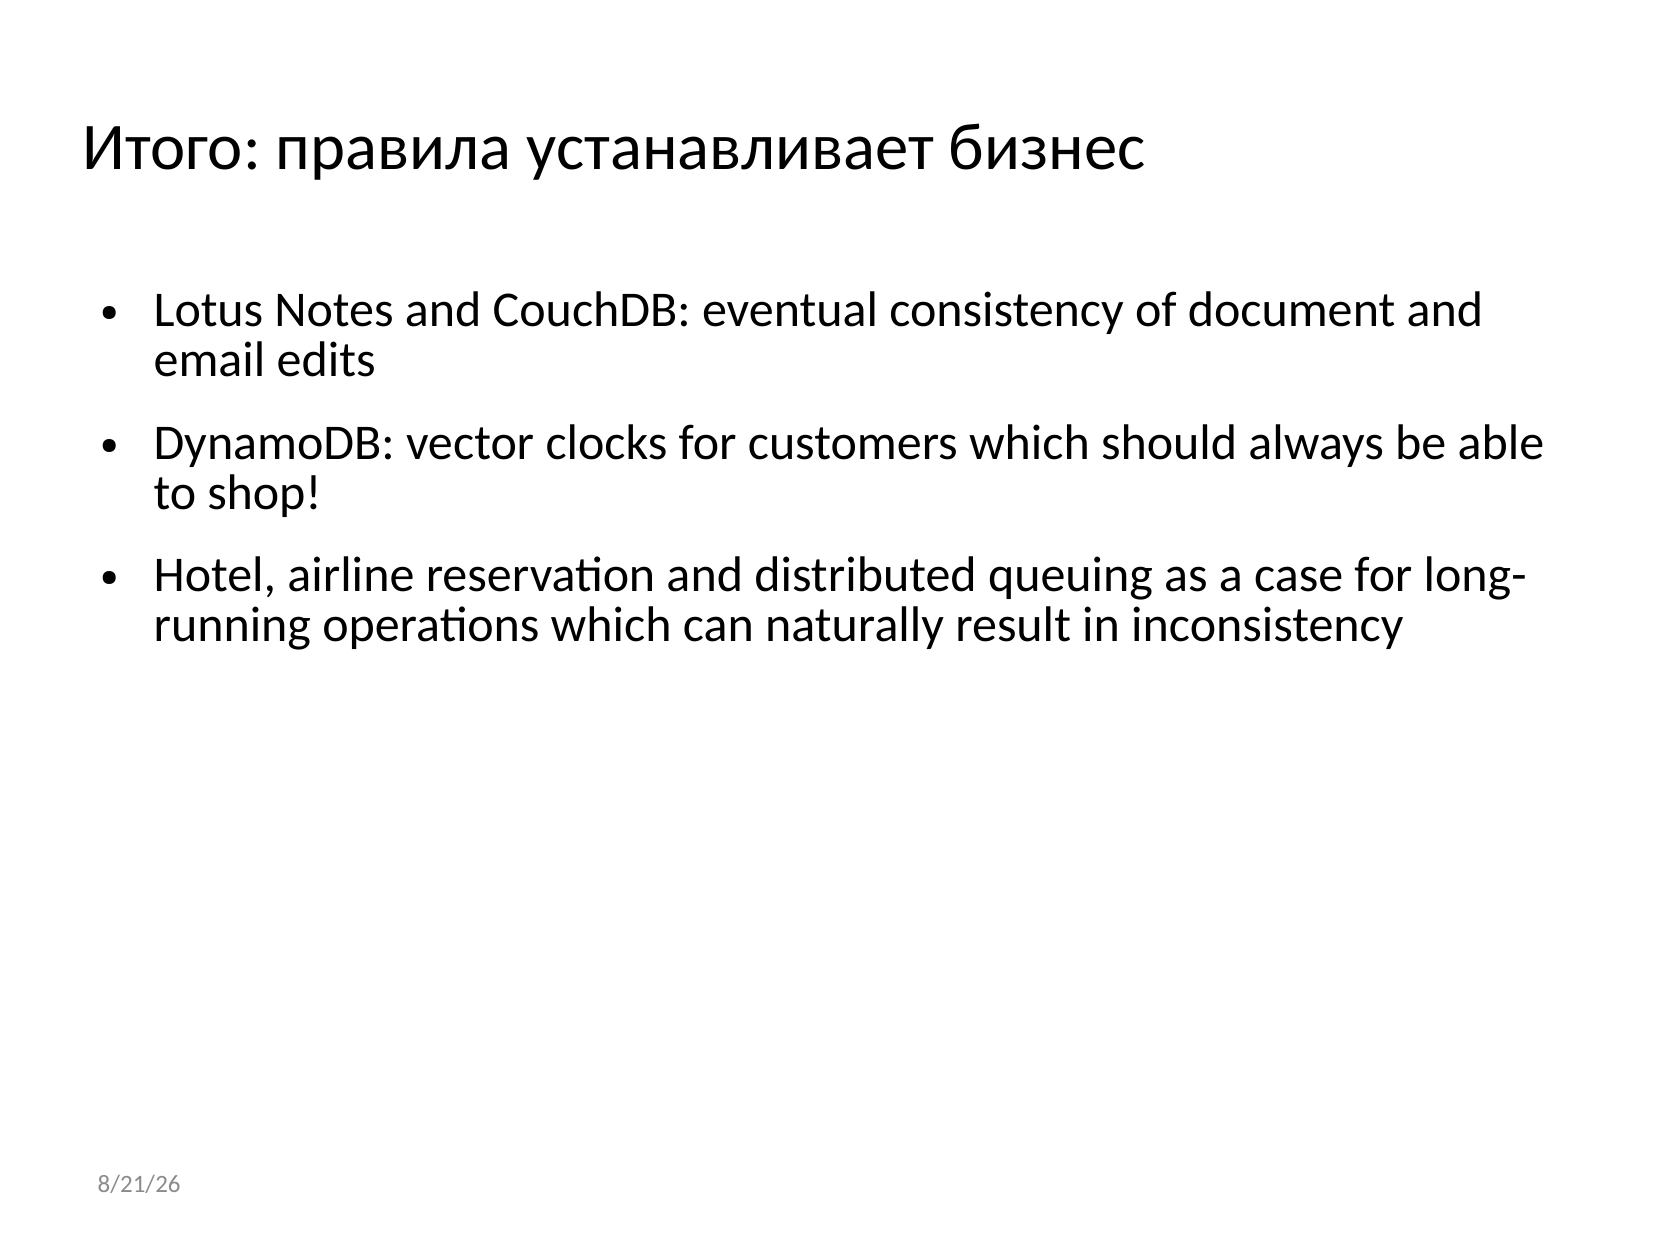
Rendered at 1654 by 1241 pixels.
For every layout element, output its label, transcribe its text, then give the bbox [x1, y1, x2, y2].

title Итого: правила устанавливает бизнес [82, 49, 1571, 257]
list Lotus Notes and CouchDB: eventual consistency of document and email edits DynamoDB: vector clocks for customers which should always be able to shop! Hotel, airline reservation and distributed queuing as a case for long-running operations which can naturally result in inconsistency [82, 289, 1571, 1108]
